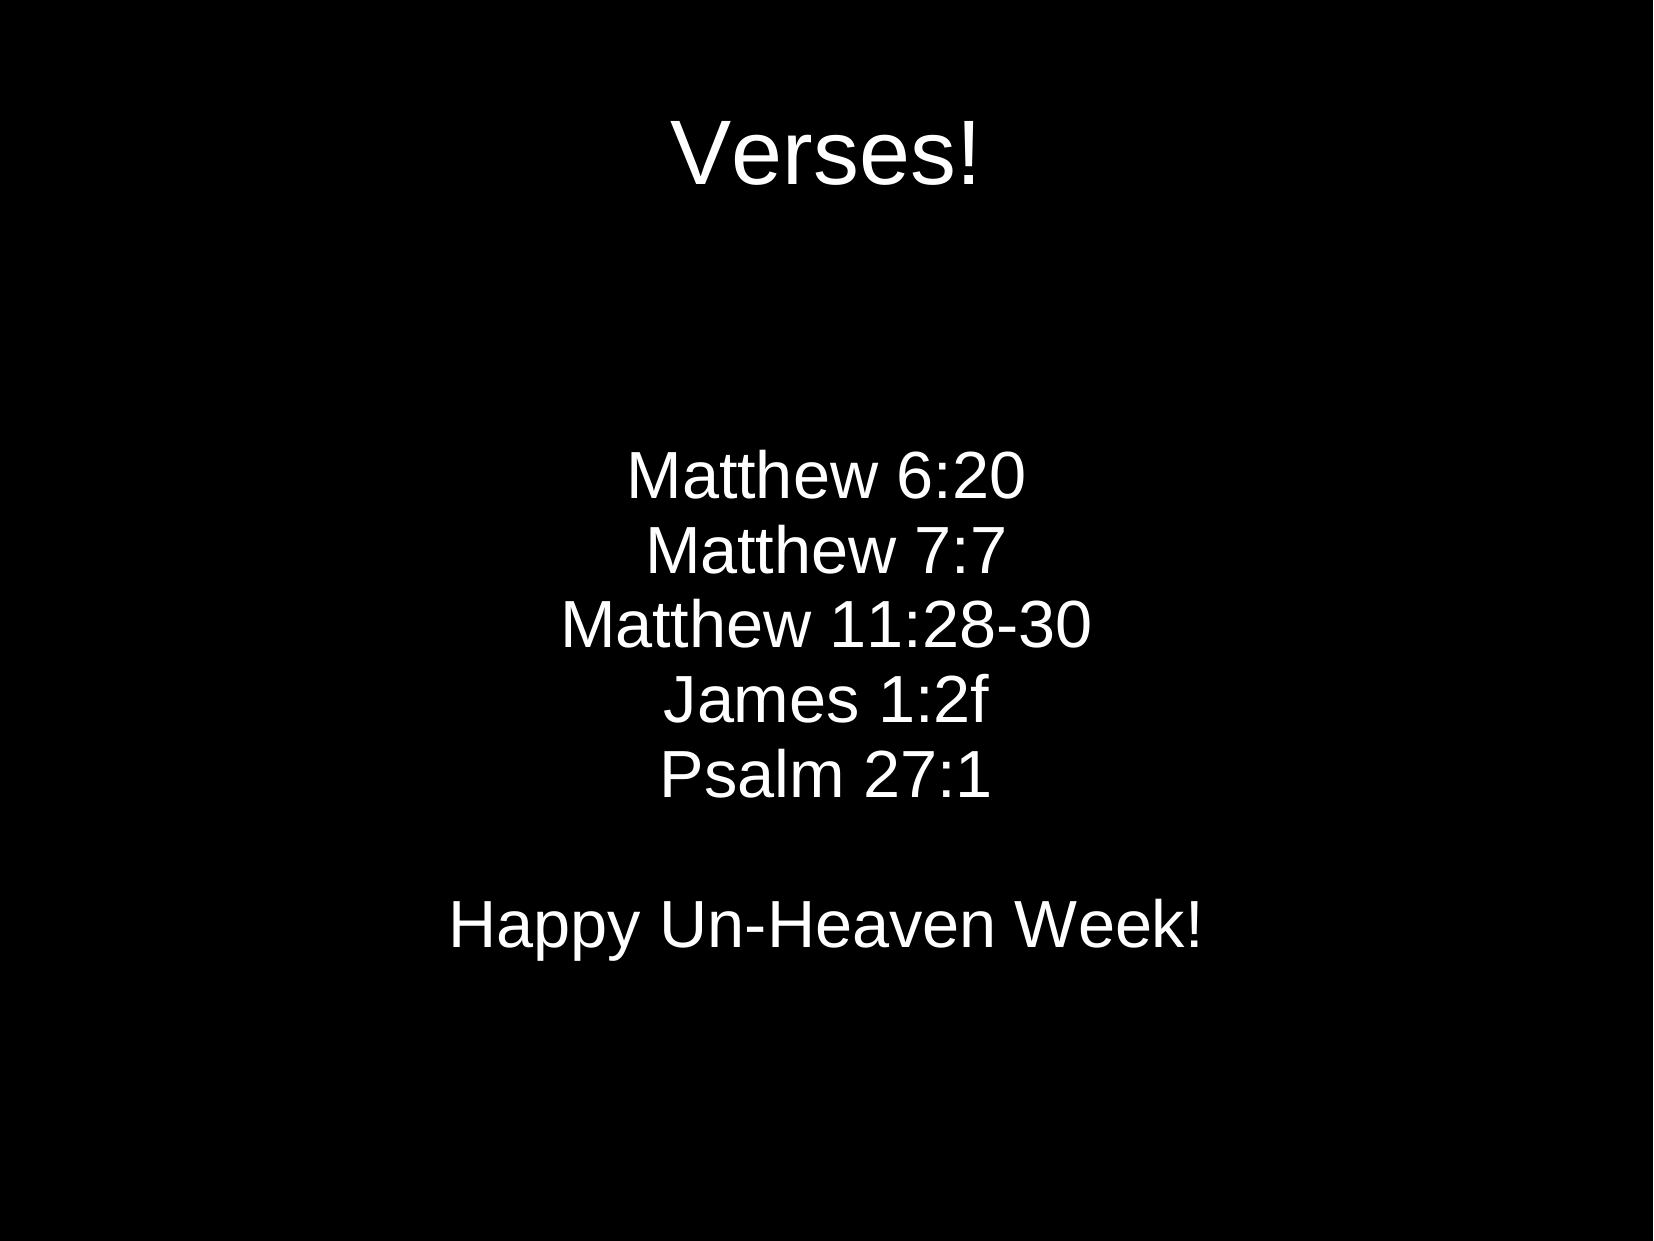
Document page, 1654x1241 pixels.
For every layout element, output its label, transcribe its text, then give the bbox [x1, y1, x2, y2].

title Verses! [82, 49, 1571, 257]
subtitle Matthew 6:20 Matthew 7:7 Matthew 11:28-30 James 1:2f Psalm 27:1 Happy Un-Heaven Week! [82, 290, 1571, 1109]
